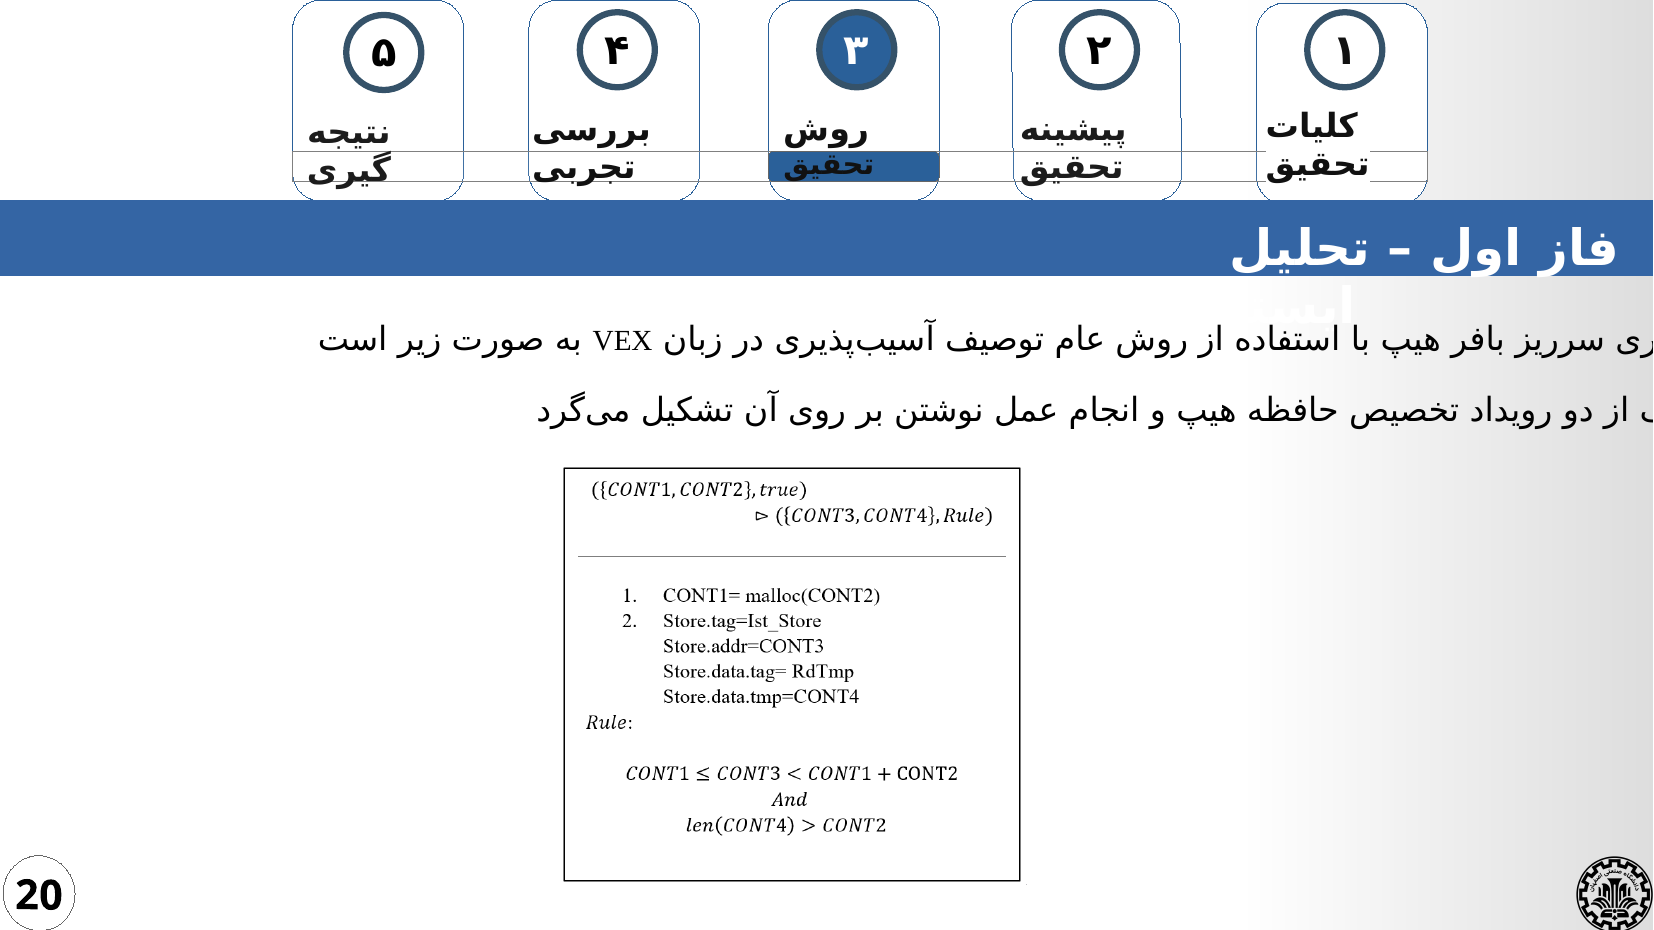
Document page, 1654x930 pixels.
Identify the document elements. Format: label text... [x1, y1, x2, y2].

text_box 20 [3, 855, 76, 930]
text_box ۵ [346, 14, 422, 91]
text_box [1256, 3, 1428, 99]
text_box پیشینه تحقیق [1005, 101, 1195, 151]
picture [1575, 855, 1653, 930]
text_box روش تحقیق [768, 101, 964, 151]
text_box [0, 148, 1653, 311]
text_box [292, 0, 464, 104]
text_box نتیجه گیری [292, 104, 488, 154]
text_box فاز اول – تحلیل ایستا [1215, 211, 1653, 277]
text_box این توصیف از دو رویداد تخصیص حافظه هیپ و انجام عمل نوشتن بر روی آن تشکیل می‌گرد [521, 382, 1569, 465]
text_box ۴ [579, 12, 655, 88]
text_box [768, 0, 940, 101]
text_box ۱ [1307, 12, 1383, 88]
text_box ۳ [819, 12, 895, 88]
text_box توصیف آسیب‌پذیری سرریز بافر هیپ با استفاده از روش عام توصیف آسیب‌پذیری در زبان VEX به صورت زیر است [302, 311, 1520, 394]
text_box کلیات تحقیق [1250, 99, 1446, 148]
text_box [1011, 0, 1181, 101]
picture [555, 465, 1027, 886]
text_box ۲ [1061, 12, 1137, 88]
text_box بررسی تجربی [517, 101, 713, 151]
text_box [528, 0, 700, 101]
